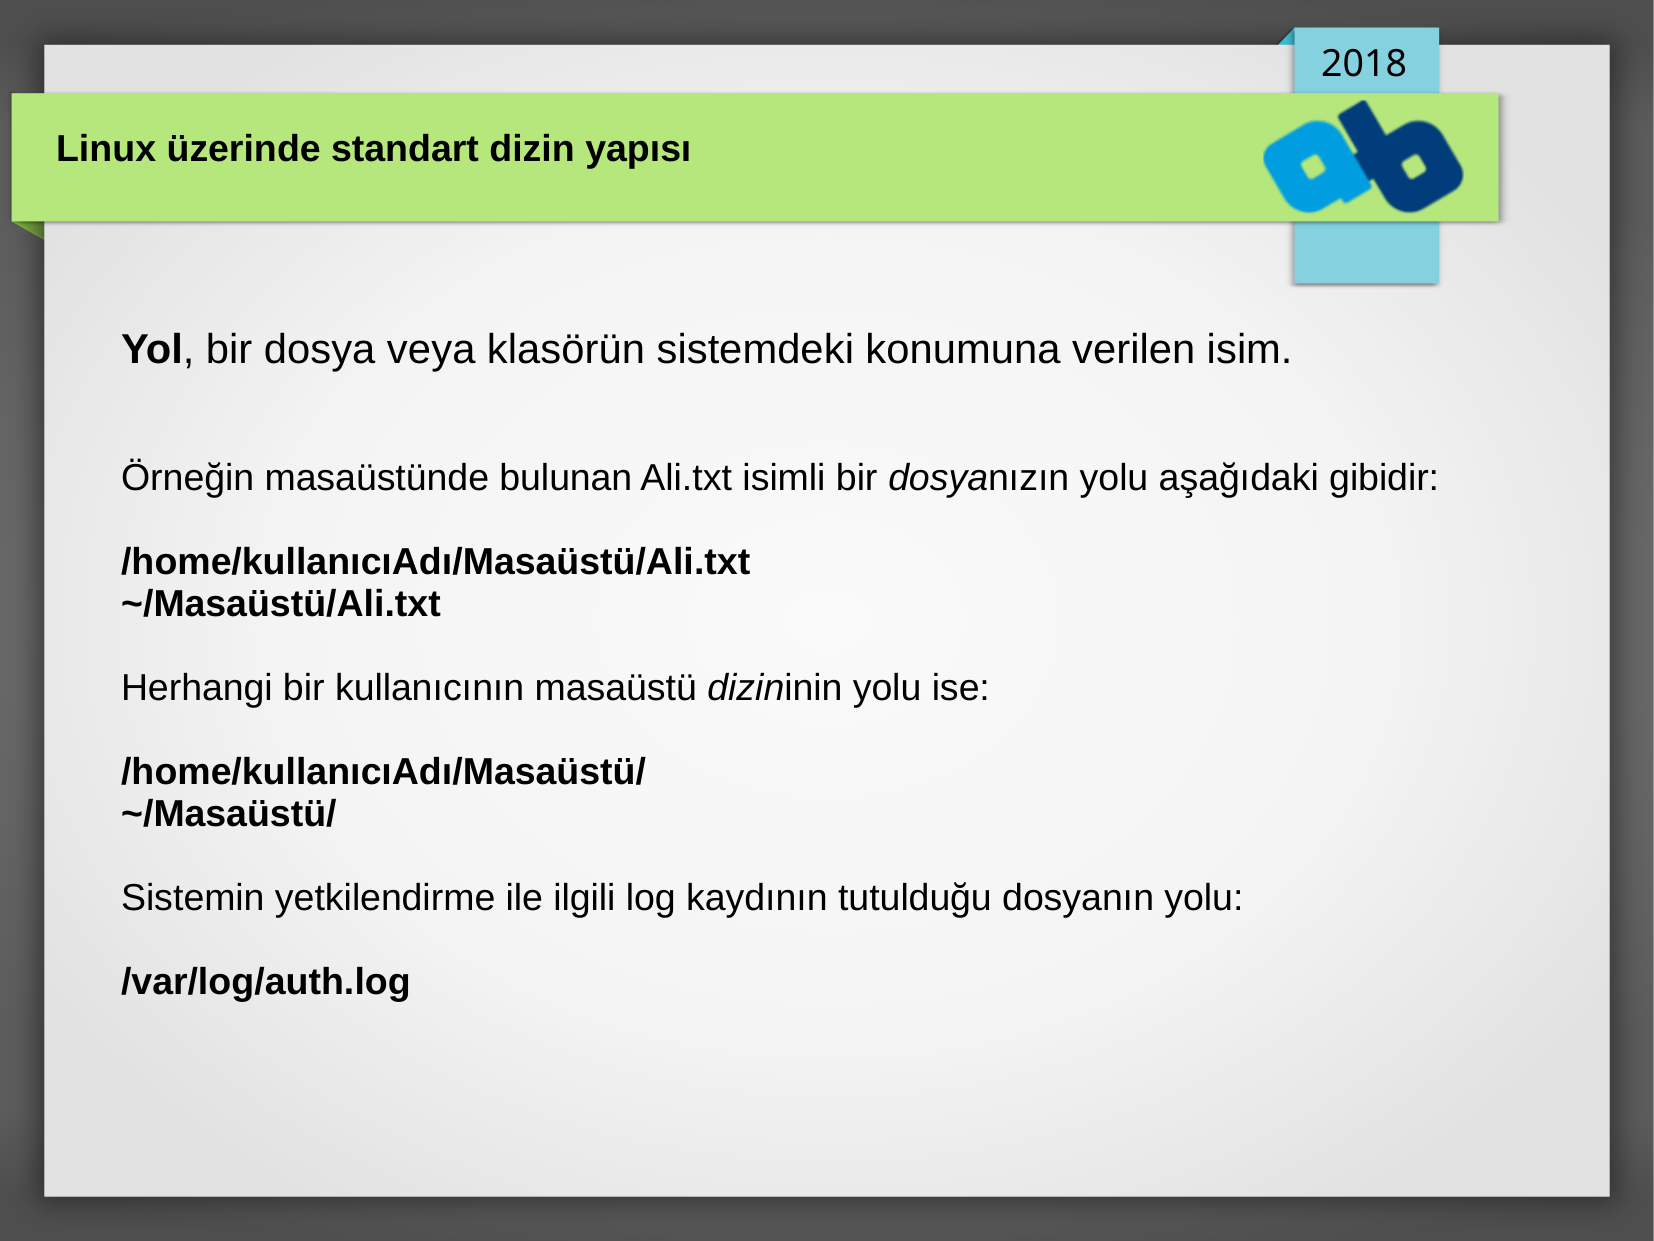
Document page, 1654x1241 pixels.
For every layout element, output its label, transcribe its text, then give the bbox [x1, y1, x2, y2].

text_box 2018 [1299, 29, 1430, 98]
text_box Yol, bir dosya veya klasörün sistemdeki konumuna verilen isim. Örneğin masaüstünde bulunan Ali.txt isimli bir dosyanızın yolu aşağıdaki gibidir: /home/kullanıcıAdı/Masaüstü/Ali.txt ~/Masaüstü/Ali.txt Herhangi bir kullanıcının masaüstü dizininin yolu ise: /home/kullanıcıAdı/Masaüstü/ ~/Masaüstü/ Sistemin yetkilendirme ile ilgili log kaydının tutulduğu dosyanın yolu: /var/log/auth.log [106, 318, 1577, 1011]
picture [0, 0, 1654, 1241]
text_box Linux üzerinde standart dizin yapısı [41, 120, 1134, 220]
